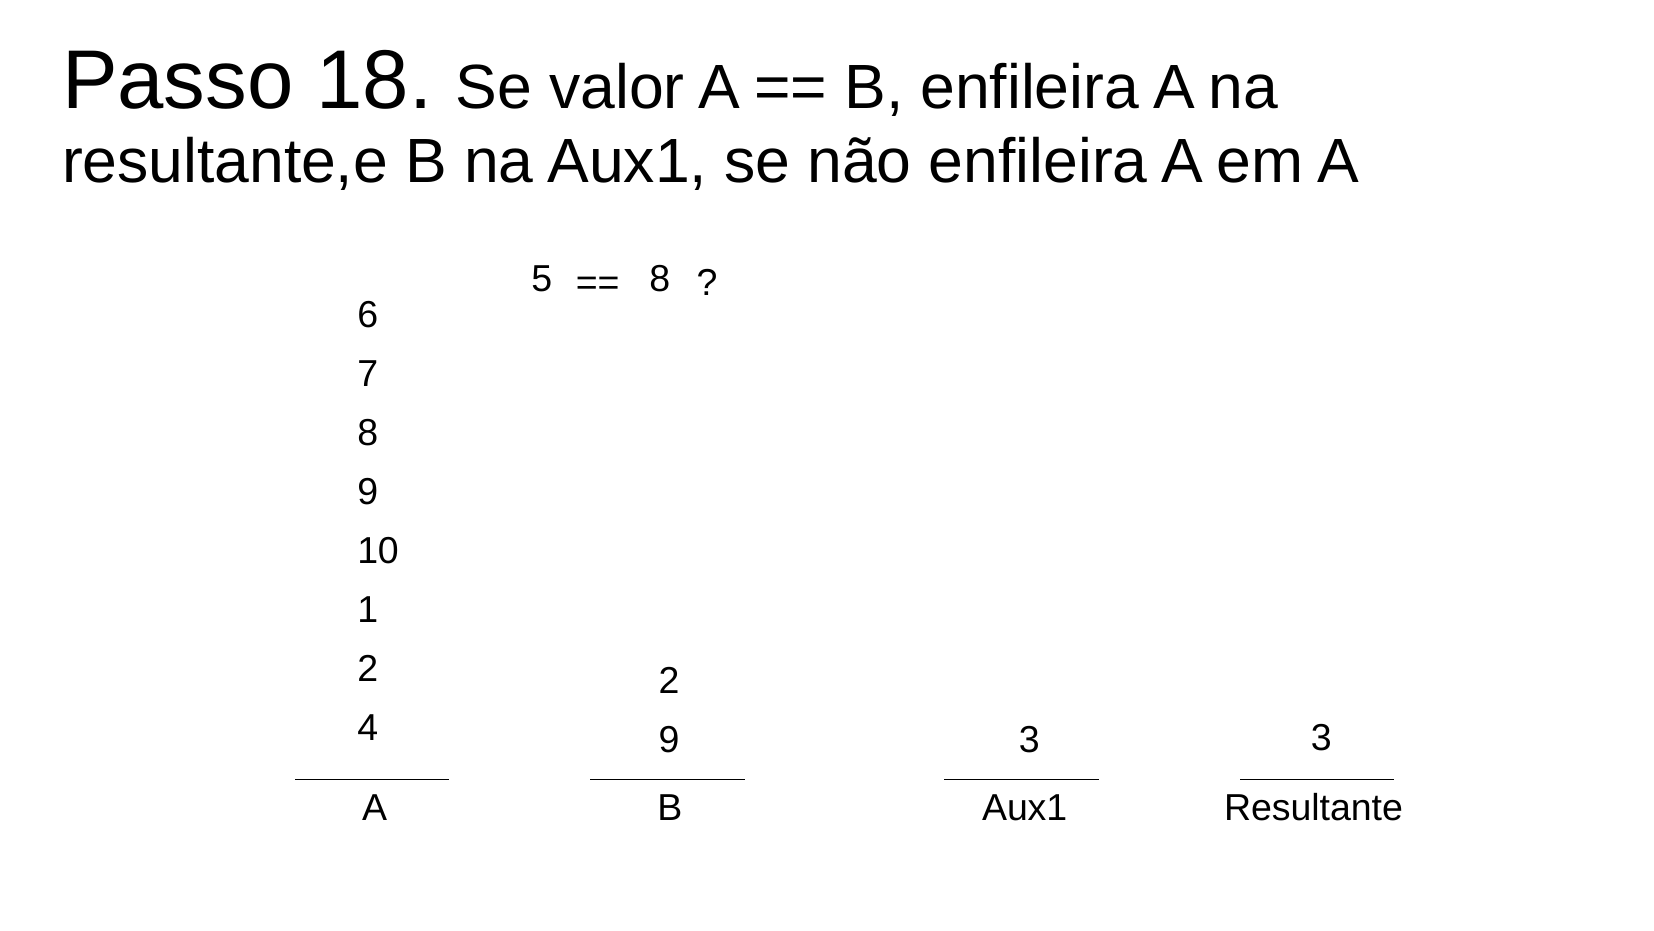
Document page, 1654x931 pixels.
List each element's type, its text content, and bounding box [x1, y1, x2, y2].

text_box A [347, 779, 508, 837]
text_box 5 [516, 250, 567, 308]
text_box 2 [342, 640, 426, 697]
text_box 1 [342, 580, 426, 638]
text_box 9 [643, 710, 695, 768]
text_box 2 [643, 651, 695, 709]
text_box 10 [342, 521, 426, 579]
text_box 3 [1003, 710, 1055, 768]
text_box Passo 18. Se valor A == B, enfileira A na resultante,e B na Aux1, se não enfileira A em A [47, 25, 1607, 274]
text_box 3 [1296, 708, 1347, 766]
text_box 8 [634, 250, 686, 308]
text_box 6 [342, 285, 393, 343]
text_box Resultante [1209, 779, 1418, 837]
text_box 9 [342, 462, 393, 520]
text_box B [642, 780, 698, 837]
text_box Aux1 [967, 780, 1083, 837]
text_box == [561, 253, 635, 311]
text_box 4 [342, 699, 426, 756]
text_box ? [681, 253, 733, 311]
text_box 7 [342, 344, 393, 402]
text_box 8 [342, 403, 393, 461]
